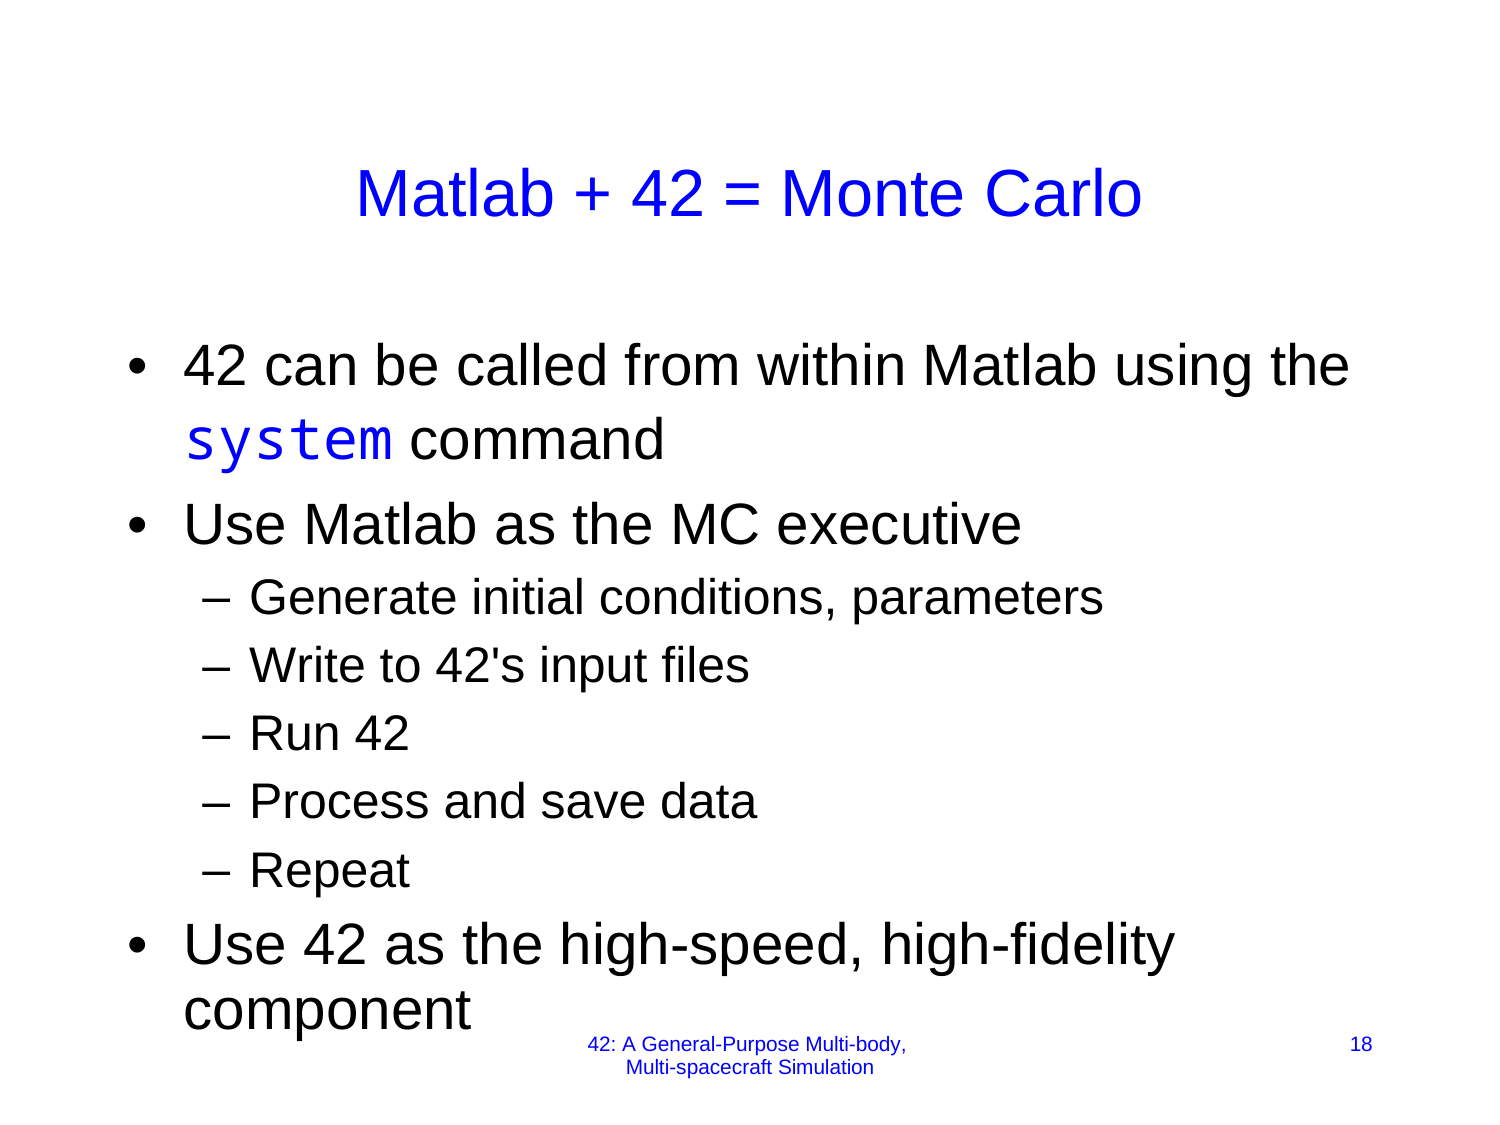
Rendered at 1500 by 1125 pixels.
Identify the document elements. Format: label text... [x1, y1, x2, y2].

title Matlab + 42 = Monte Carlo [112, 99, 1388, 288]
list 42 can be called from within Matlab using the system command Use Matlab as the MC executive Generate initial conditions, parameters Write to 42's input files Run 42 Process and save data Repeat Use 42 as the high-speed, high-fidelity component [112, 324, 1388, 1068]
